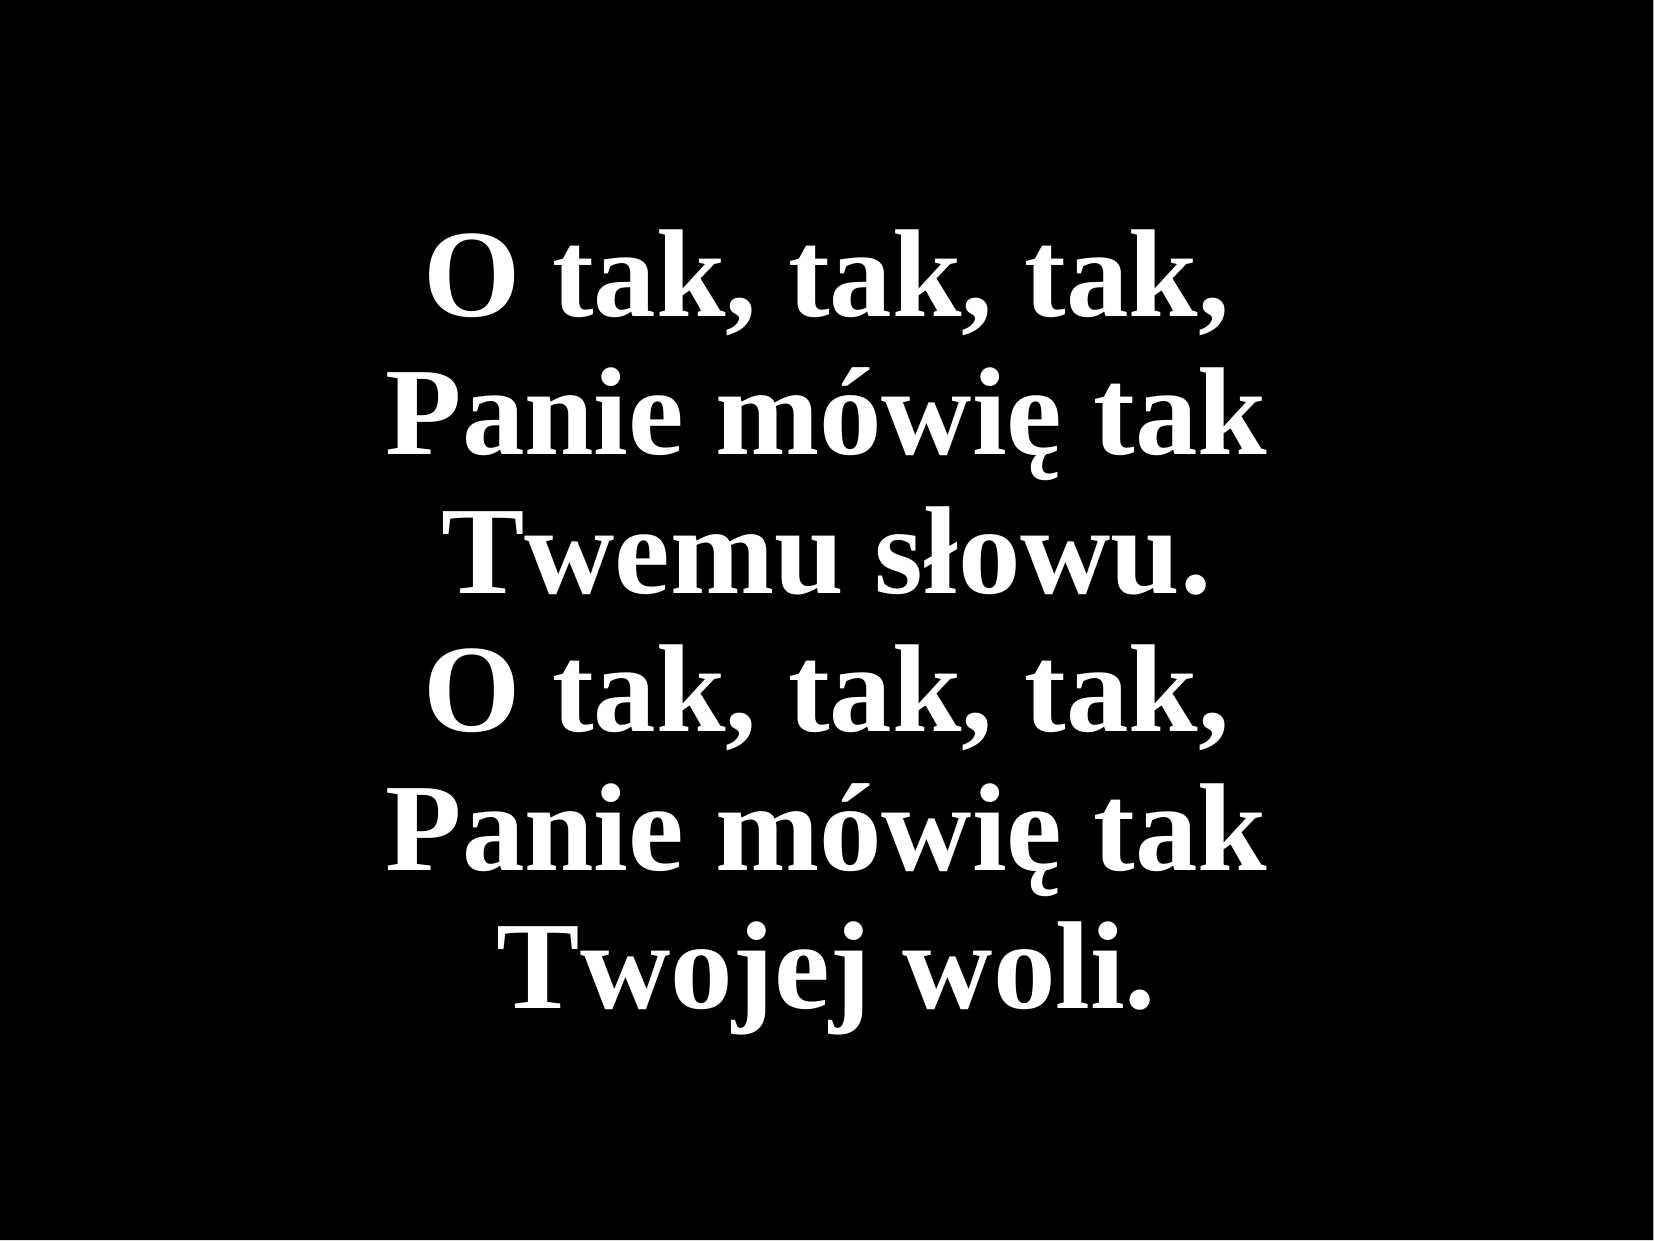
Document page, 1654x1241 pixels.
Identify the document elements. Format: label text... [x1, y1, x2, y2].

title O tak, tak, tak, Panie mówię tak Twemu słowu. O tak, tak, tak, Panie mówię tak Twojej woli. [0, 0, 1654, 1241]
